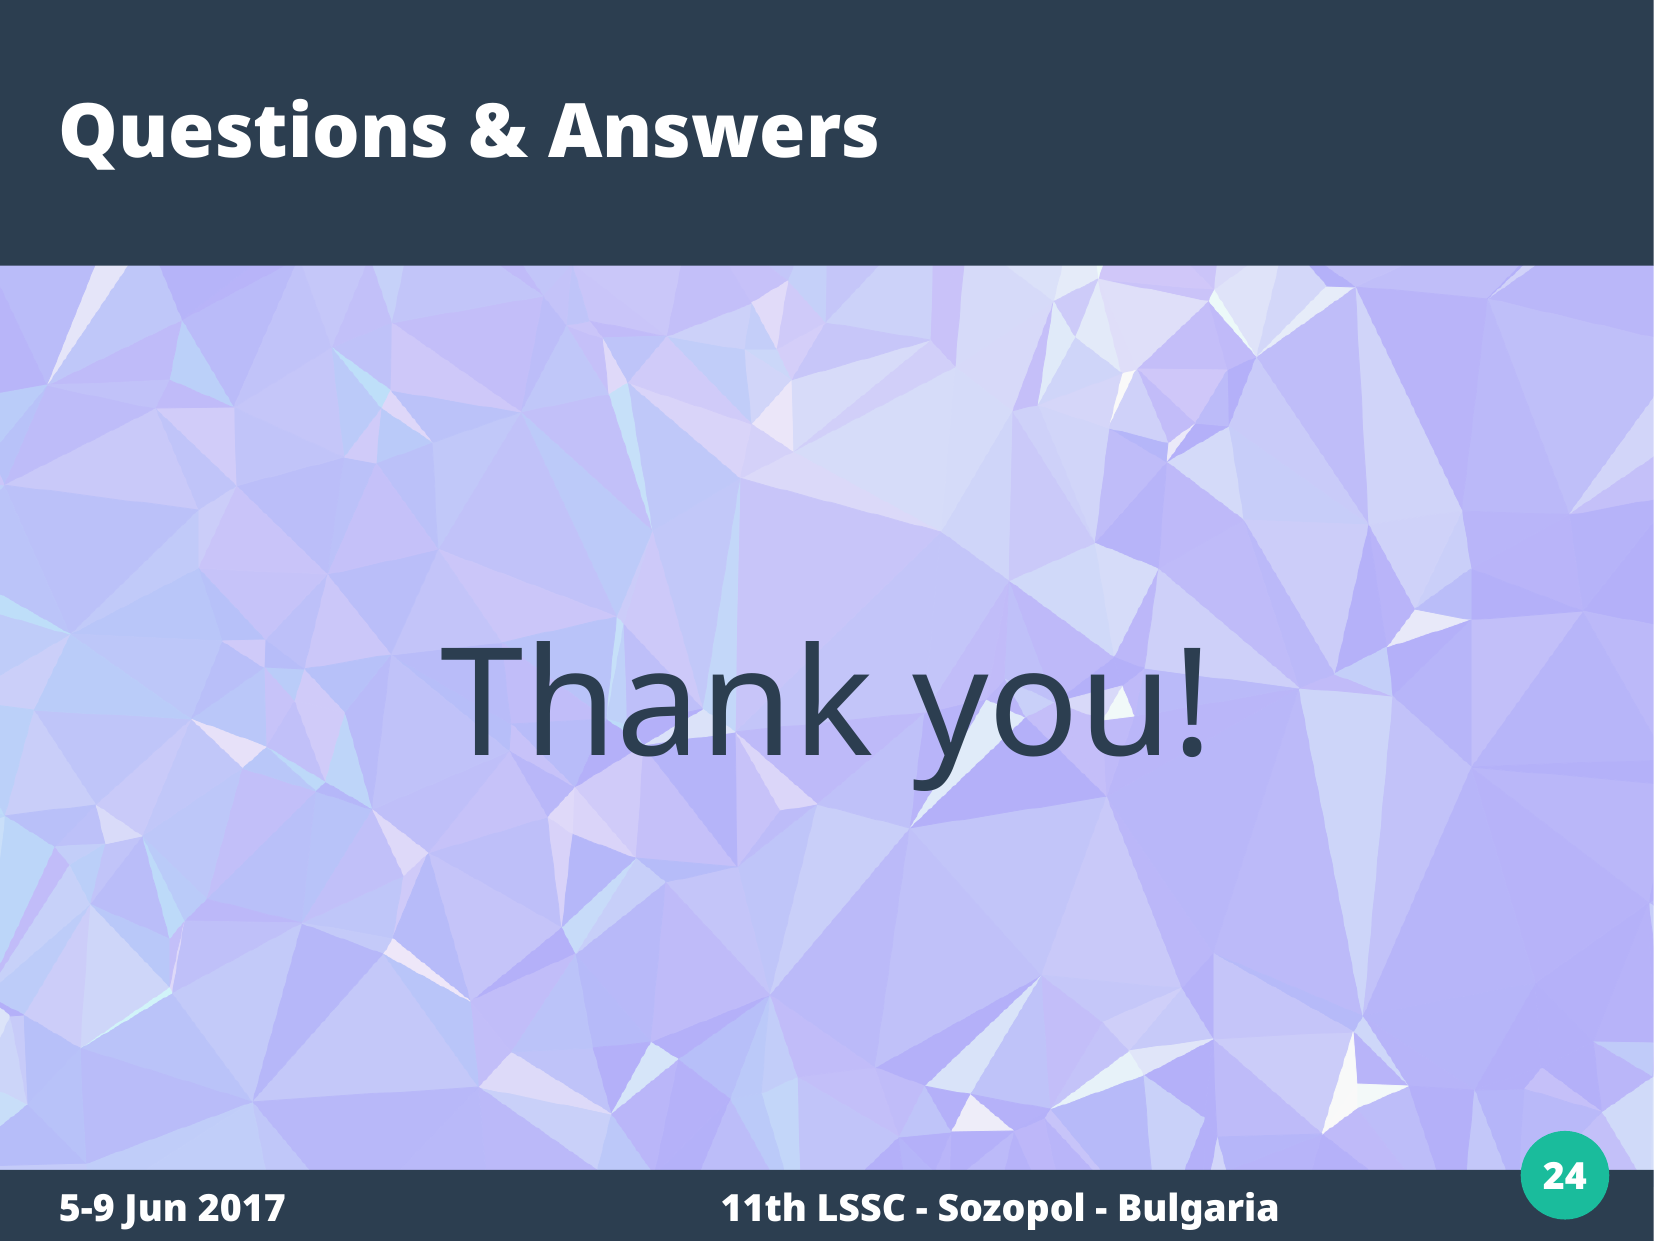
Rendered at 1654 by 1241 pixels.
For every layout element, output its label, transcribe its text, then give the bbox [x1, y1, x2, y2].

title Questions & Answers [59, 49, 1595, 207]
picture [0, 266, 1654, 1169]
subtitle Thank you! [59, 332, 1595, 1063]
